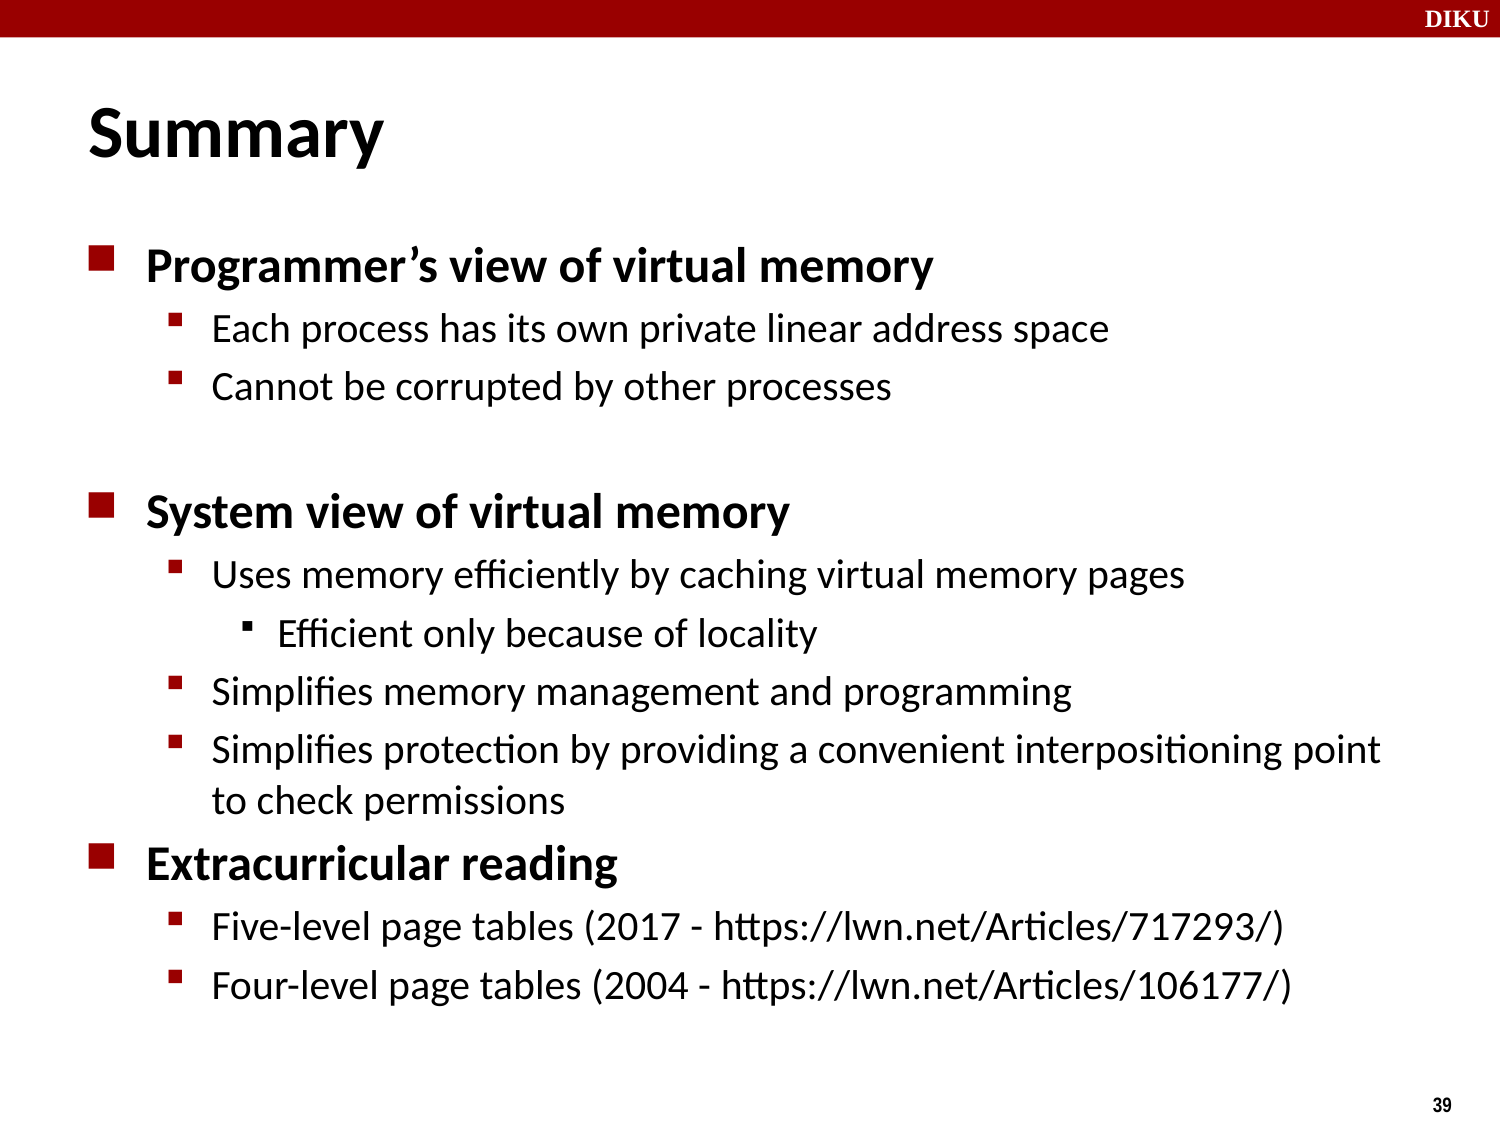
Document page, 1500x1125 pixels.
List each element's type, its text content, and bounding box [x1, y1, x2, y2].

text_box Programmer’s view of virtual memory Each process has its own private linear address space Cannot be corrupted by other processes System view of virtual memory Uses memory efficiently by caching virtual memory pages Efficient only because of locality Simplifies memory management and programming Simplifies protection by providing a convenient interpositioning point to check permissions Extracurricular reading Five-level page tables (2017 - https://lwn.net/Articles/717293/) Four-level page tables (2004 - https://lwn.net/Articles/106177/) [75, 224, 1438, 1013]
text_box Summary [73, 80, 942, 175]
